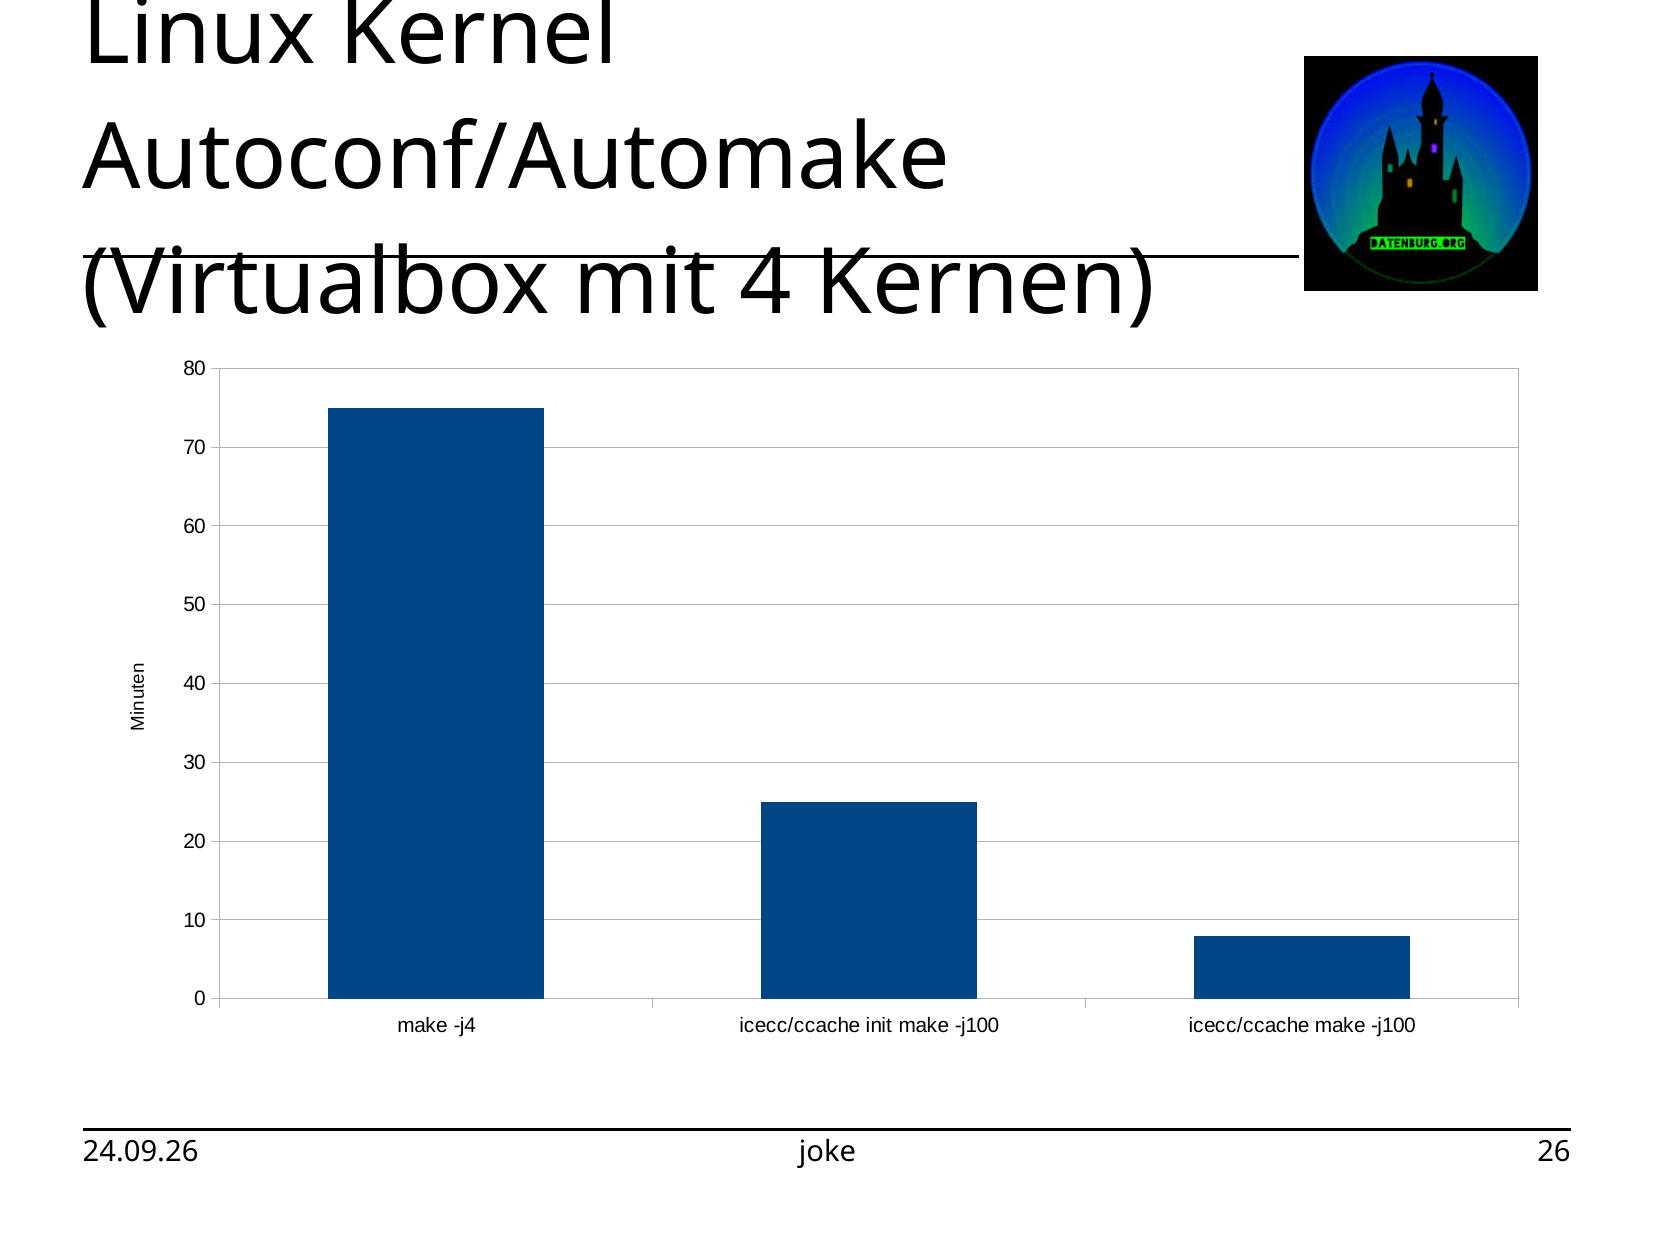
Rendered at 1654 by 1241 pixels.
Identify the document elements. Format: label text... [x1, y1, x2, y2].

title Linux Kernel Autoconf/Automake (Virtualbox mit 4 Kernen) [82, 46, 1300, 260]
picture [1304, 56, 1538, 291]
chart [94, 342, 1548, 1052]
